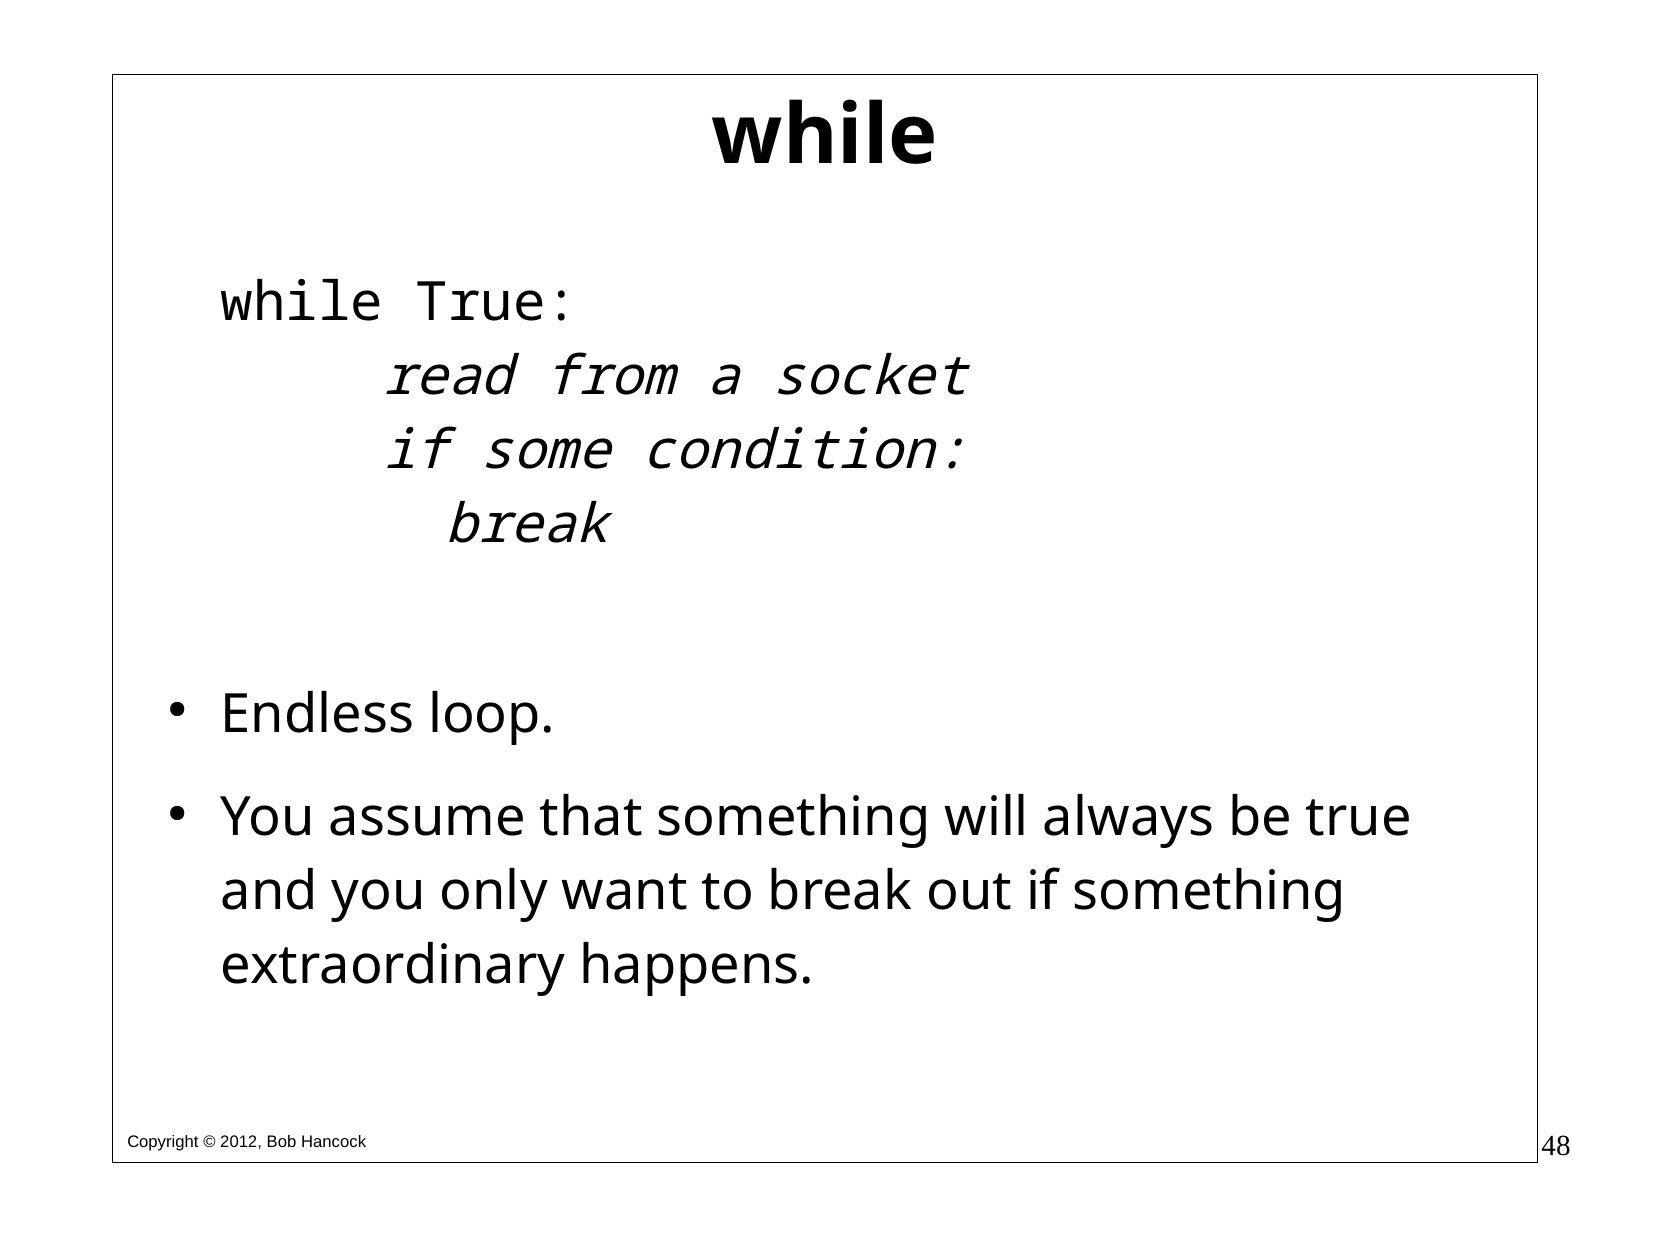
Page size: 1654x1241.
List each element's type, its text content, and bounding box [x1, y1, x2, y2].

text_box Copyright © 2012, Bob Hancock [112, 1125, 382, 1159]
title while [112, 75, 1538, 188]
list while True: read from a socket if some condition: break Endless loop. You assume that something will always be true and you only want to break out if something extraordinary happens. [150, 262, 1501, 1126]
